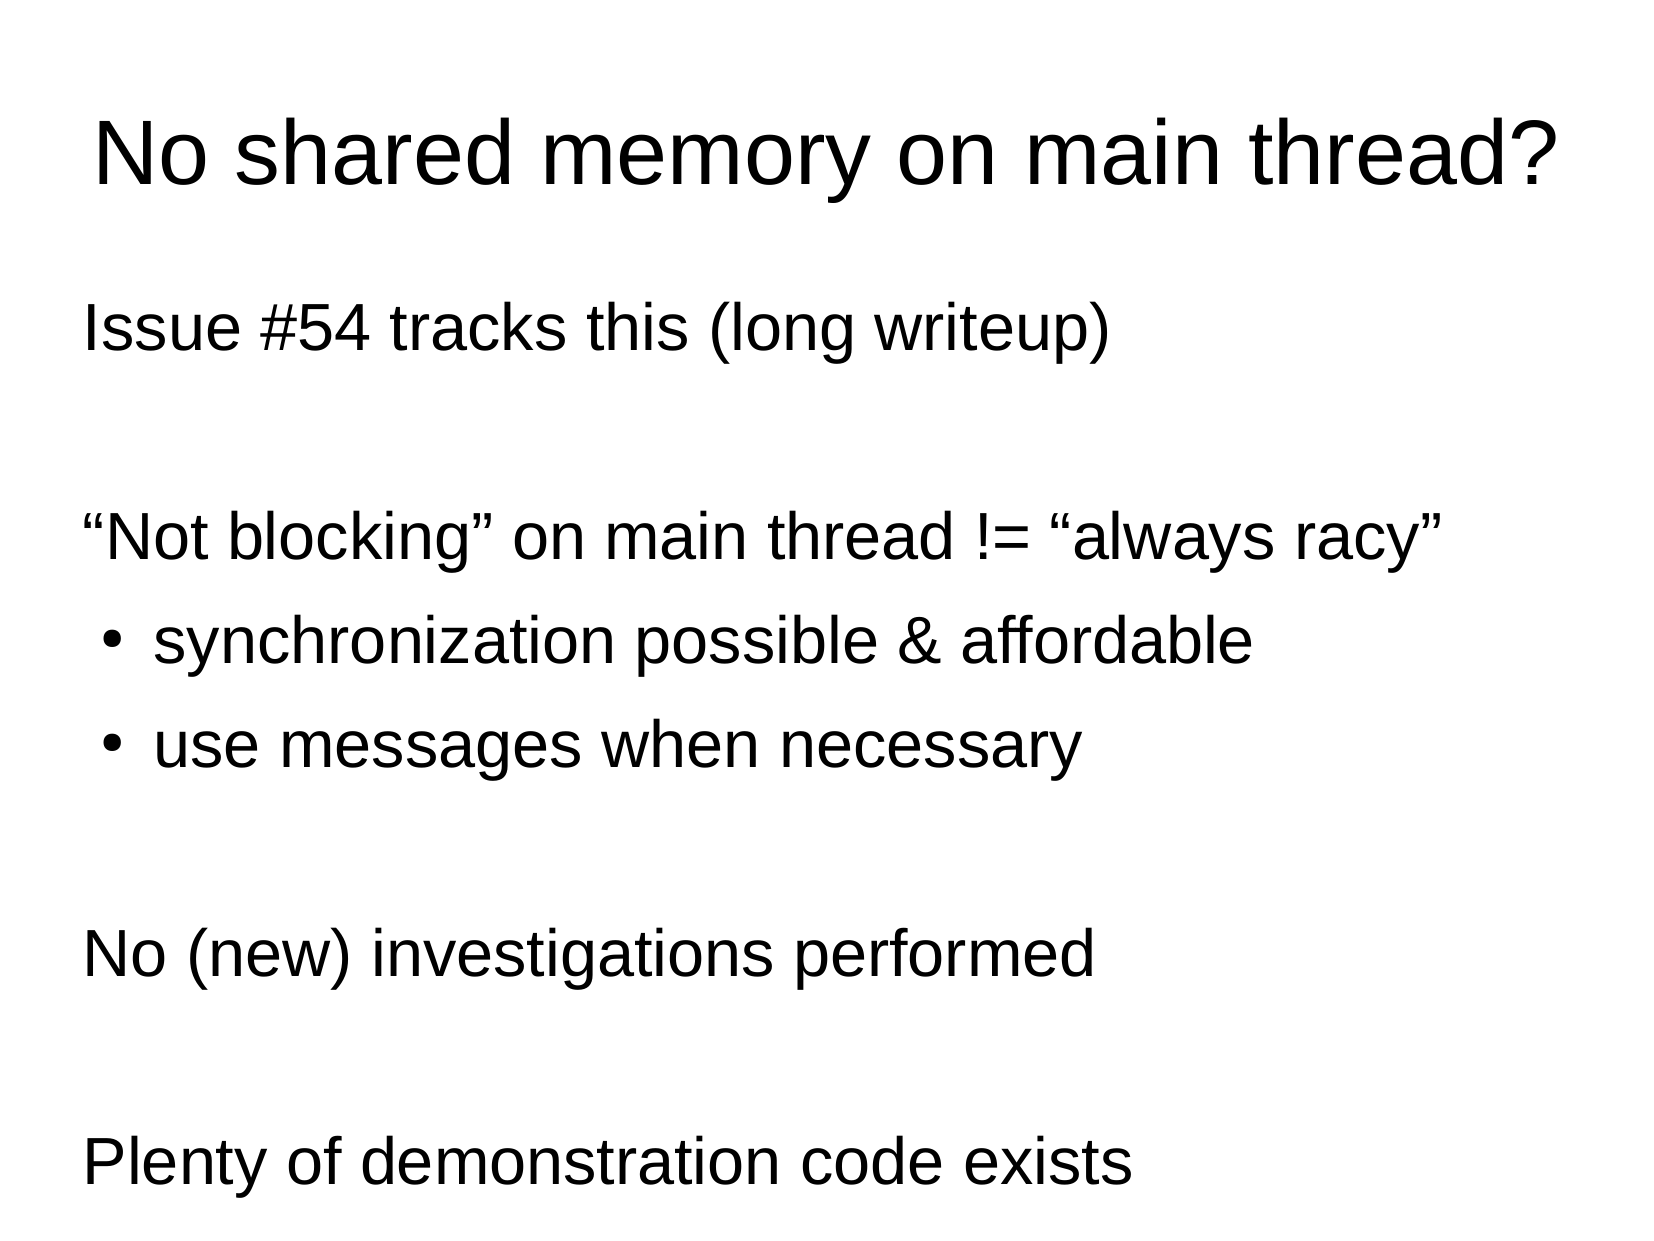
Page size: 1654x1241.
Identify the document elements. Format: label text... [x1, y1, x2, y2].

list Issue #54 tracks this (long writeup) “Not blocking” on main thread != “always racy” synchronization possible & affordable use messages when necessary No (new) investigations performed Plenty of demonstration code exists [82, 290, 1571, 1197]
title No shared memory on main thread? [82, 49, 1571, 257]
